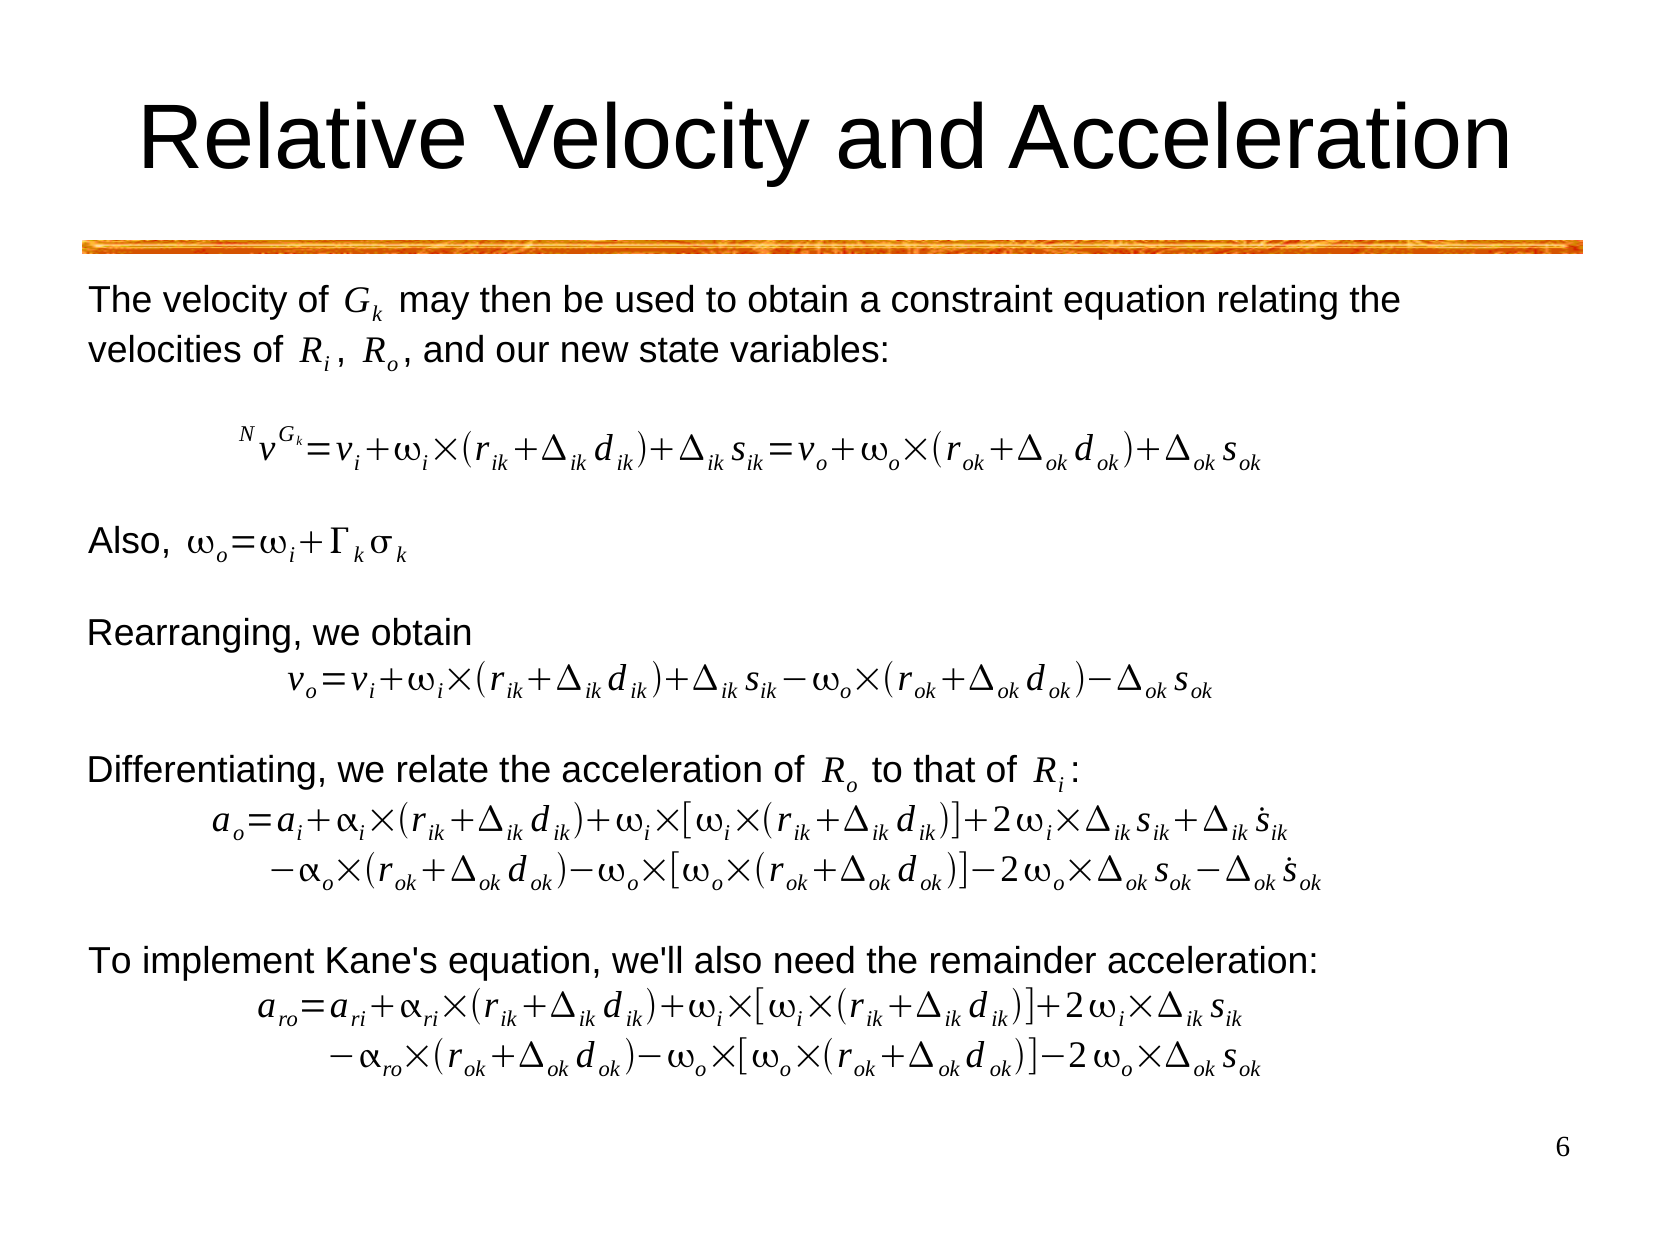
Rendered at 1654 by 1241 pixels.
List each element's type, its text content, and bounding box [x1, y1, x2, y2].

title Relative Velocity and Acceleration [82, 56, 1571, 218]
chart [80, 279, 1419, 1081]
picture [82, 240, 1583, 254]
